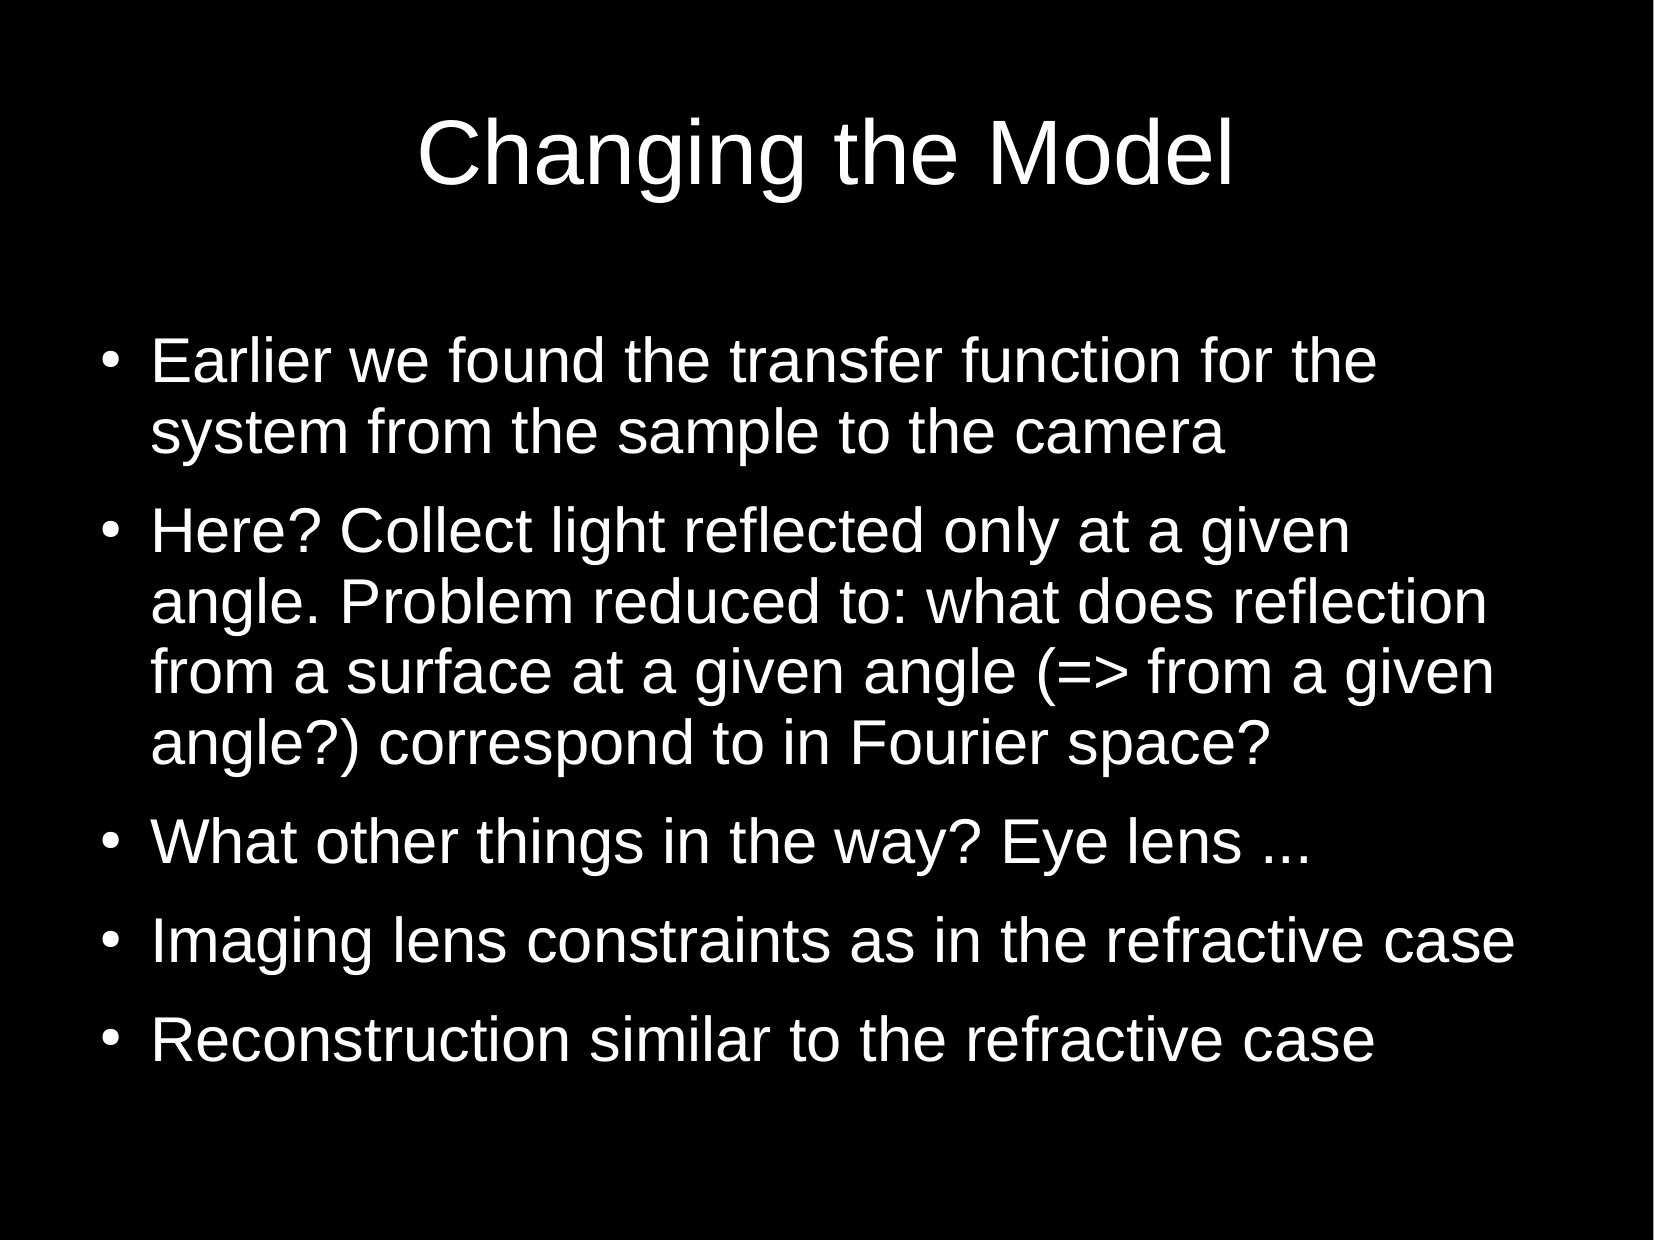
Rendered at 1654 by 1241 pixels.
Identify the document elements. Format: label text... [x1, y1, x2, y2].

list Earlier we found the transfer function for the system from the sample to the camera Here? Collect light reflected only at a given angle. Problem reduced to: what does reflection from a surface at a given angle (=> from a given angle?) correspond to in Fourier space? What other things in the way? Eye lens ... Imaging lens constraints as in the refractive case Reconstruction similar to the refractive case [82, 325, 1538, 1087]
title Changing the Model [82, 49, 1571, 257]
